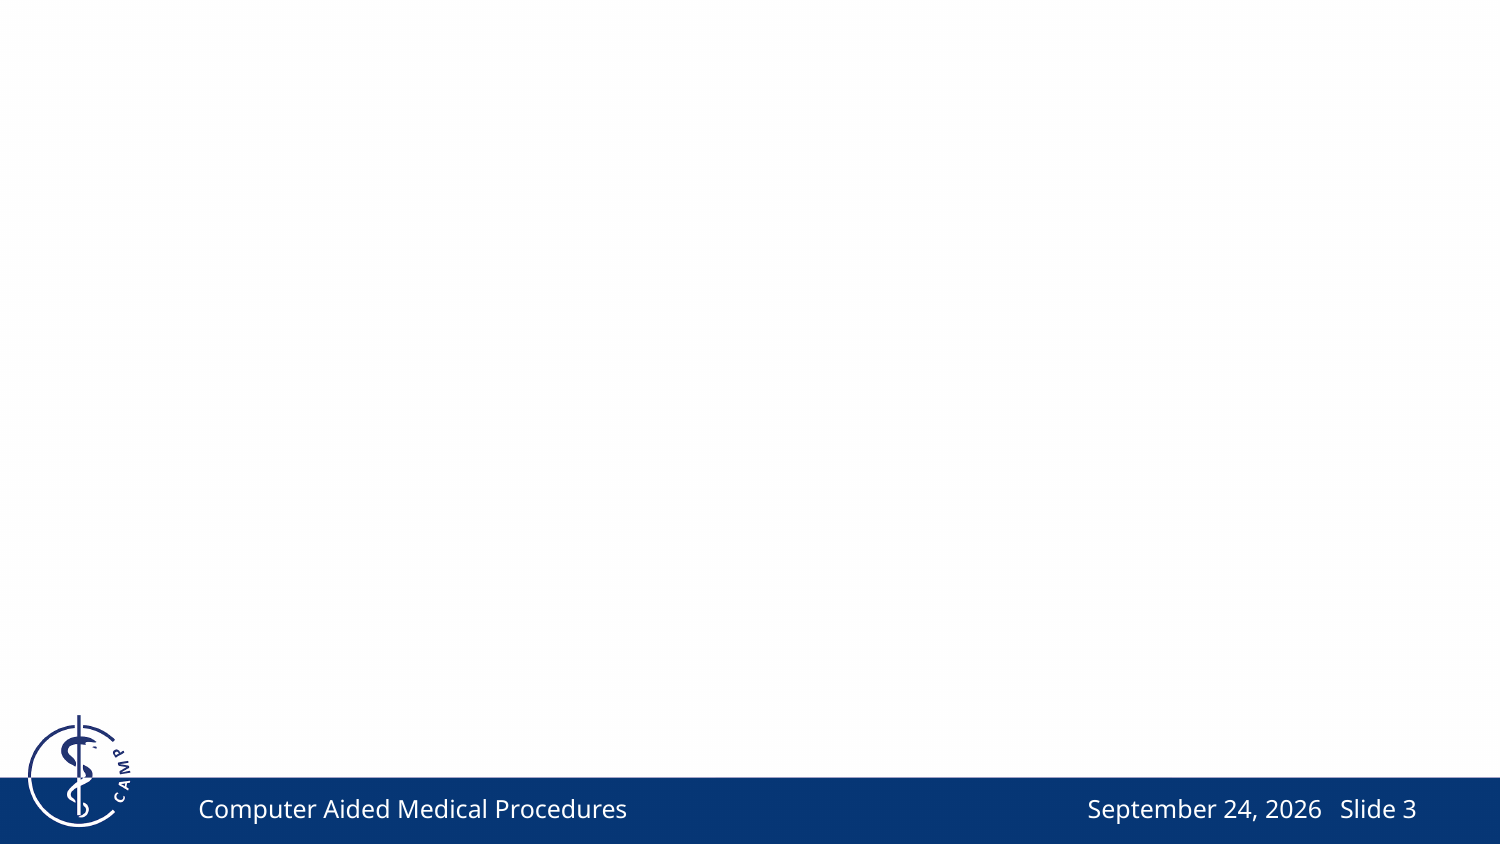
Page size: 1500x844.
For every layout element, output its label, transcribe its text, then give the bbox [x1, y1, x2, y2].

slide_number Slide 4 [1325, 778, 1500, 844]
picture [0, 0, 1500, 844]
